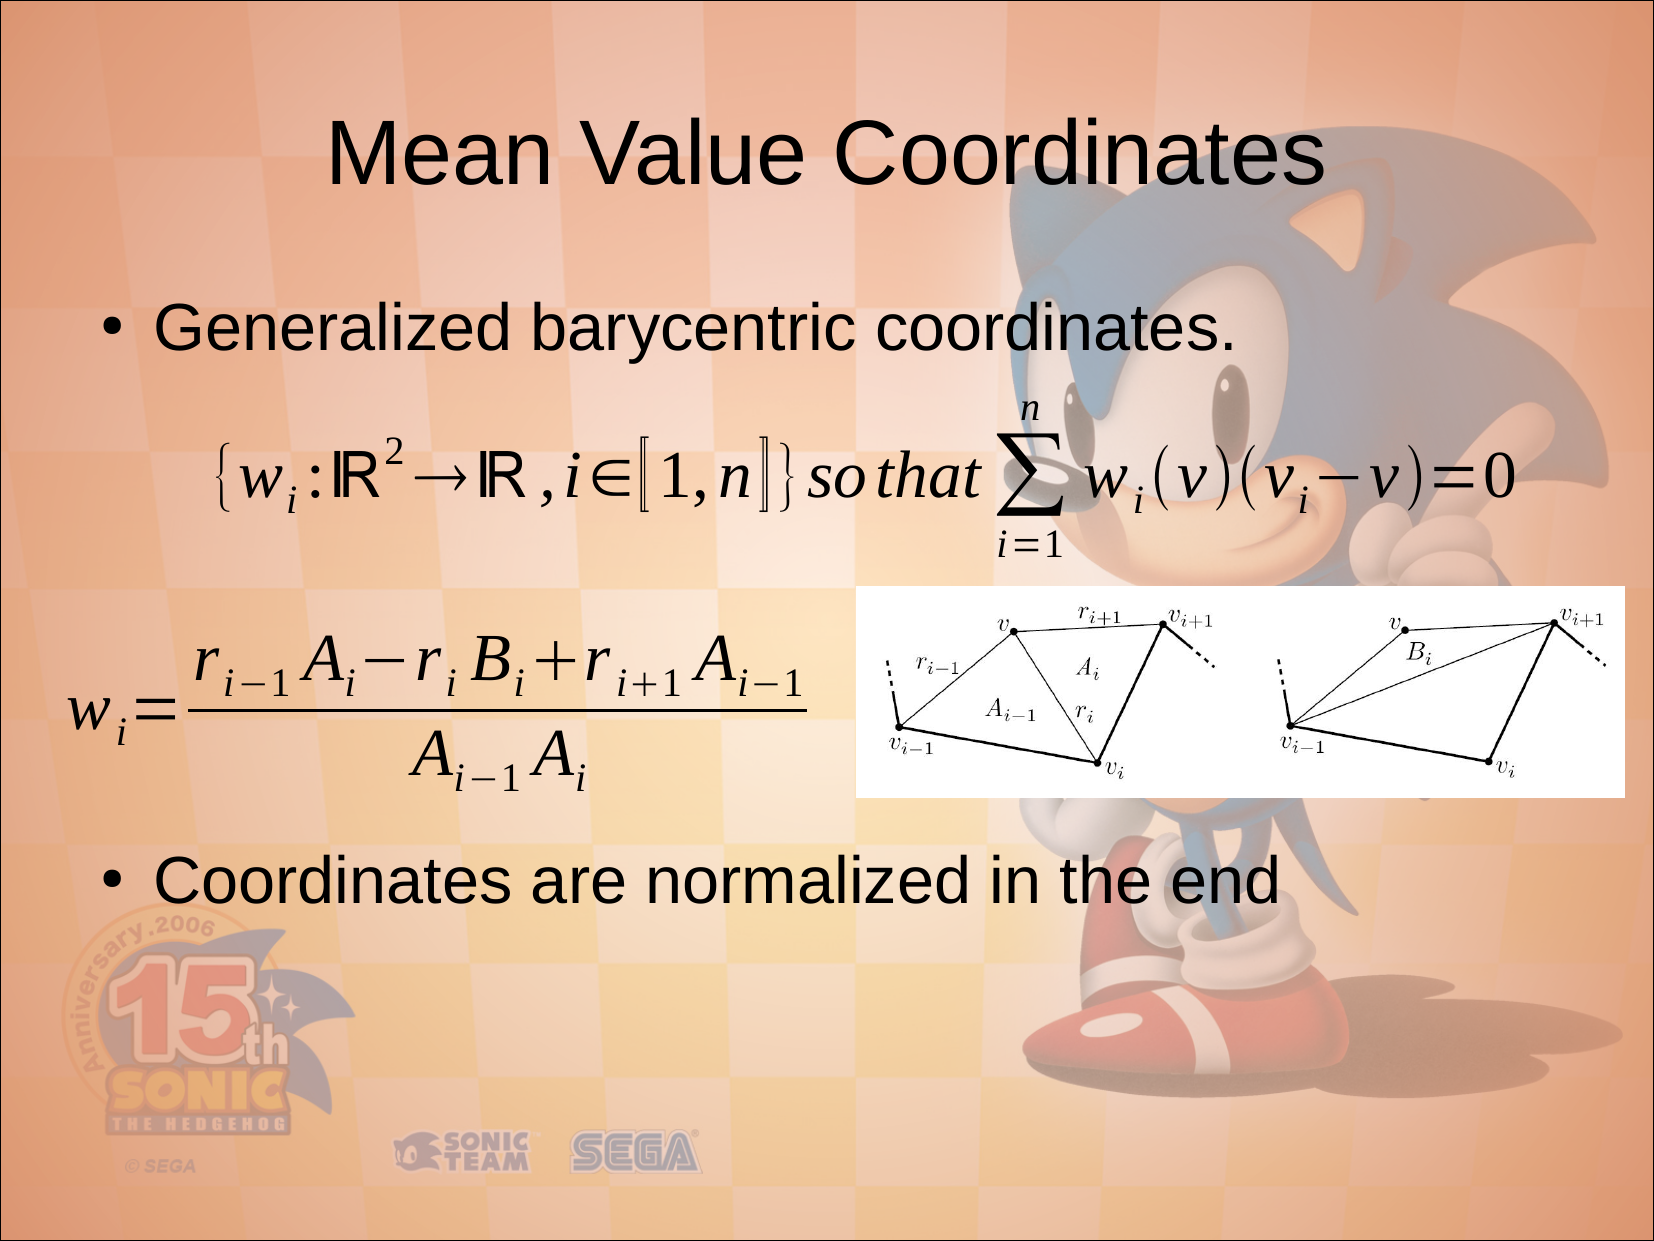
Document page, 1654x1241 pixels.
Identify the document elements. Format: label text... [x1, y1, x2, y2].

title Mean Value Coordinates [82, 56, 1571, 250]
picture [856, 586, 1625, 798]
chart [59, 620, 816, 801]
chart [206, 383, 1523, 566]
list Generalized barycentric coordinates. Coordinates are normalized in the end [82, 290, 1571, 1094]
